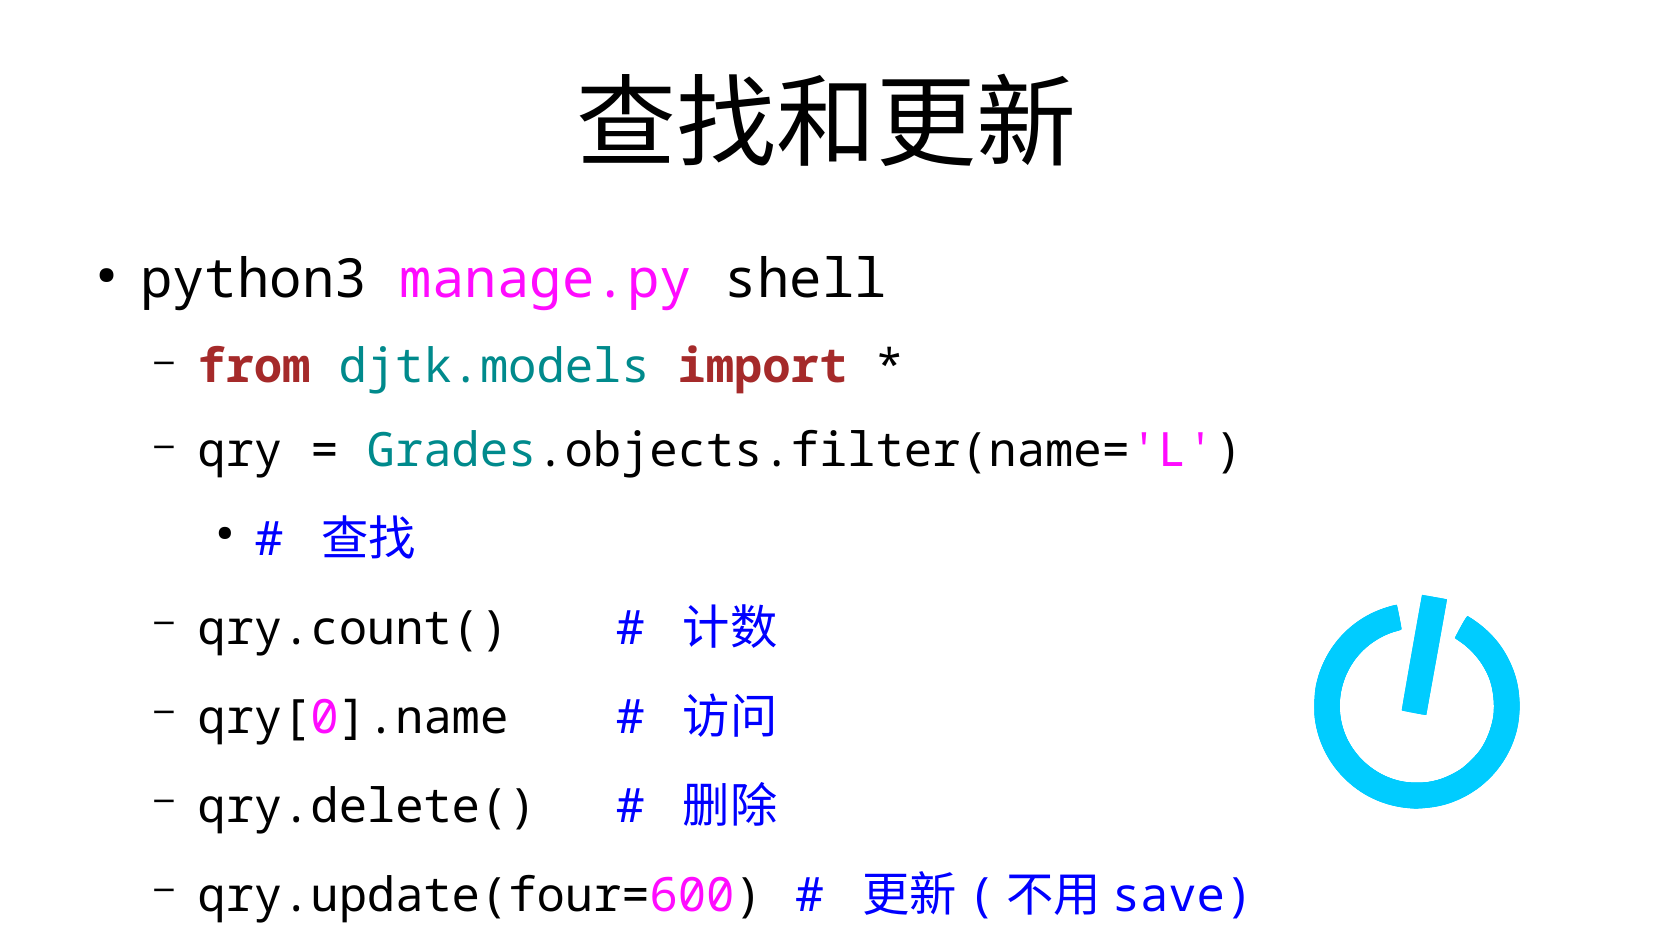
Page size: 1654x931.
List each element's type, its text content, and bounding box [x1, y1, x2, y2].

list python3 manage.py shell from djtk.models import * qry = Grades.objects.filter(name='L') # 查找 qry.count() # 计数 qry[0].name # 访问 qry.delete() # 删除 qry.update(four=600) # 更新(不用save) [82, 217, 1571, 931]
title 查找和更新 [82, 37, 1571, 193]
